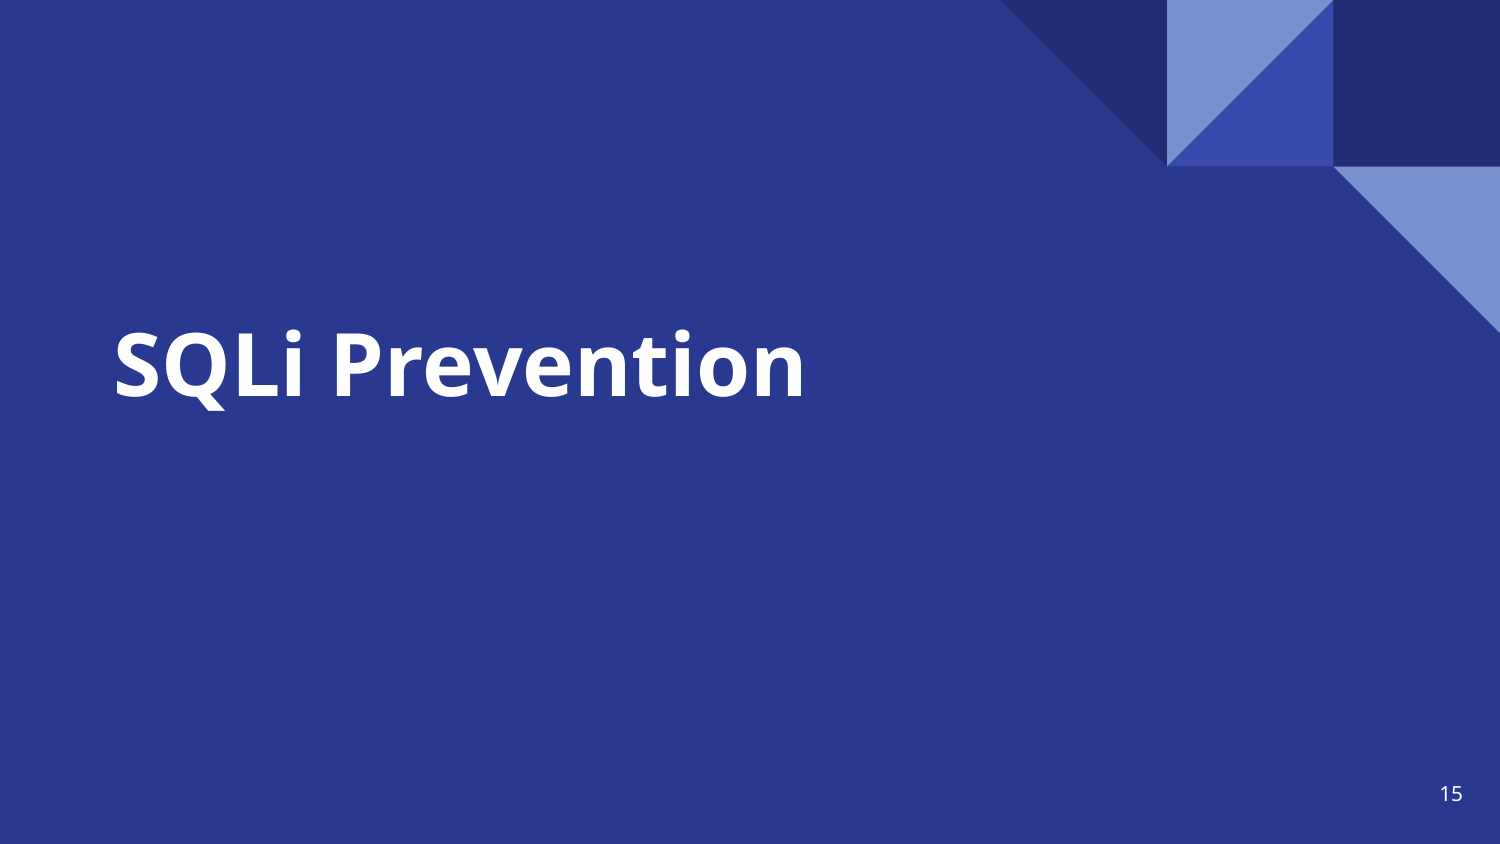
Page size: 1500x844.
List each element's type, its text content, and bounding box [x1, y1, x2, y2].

title SQLi Prevention [98, 291, 1447, 429]
slide_number <number> [1387, 762, 1478, 828]
